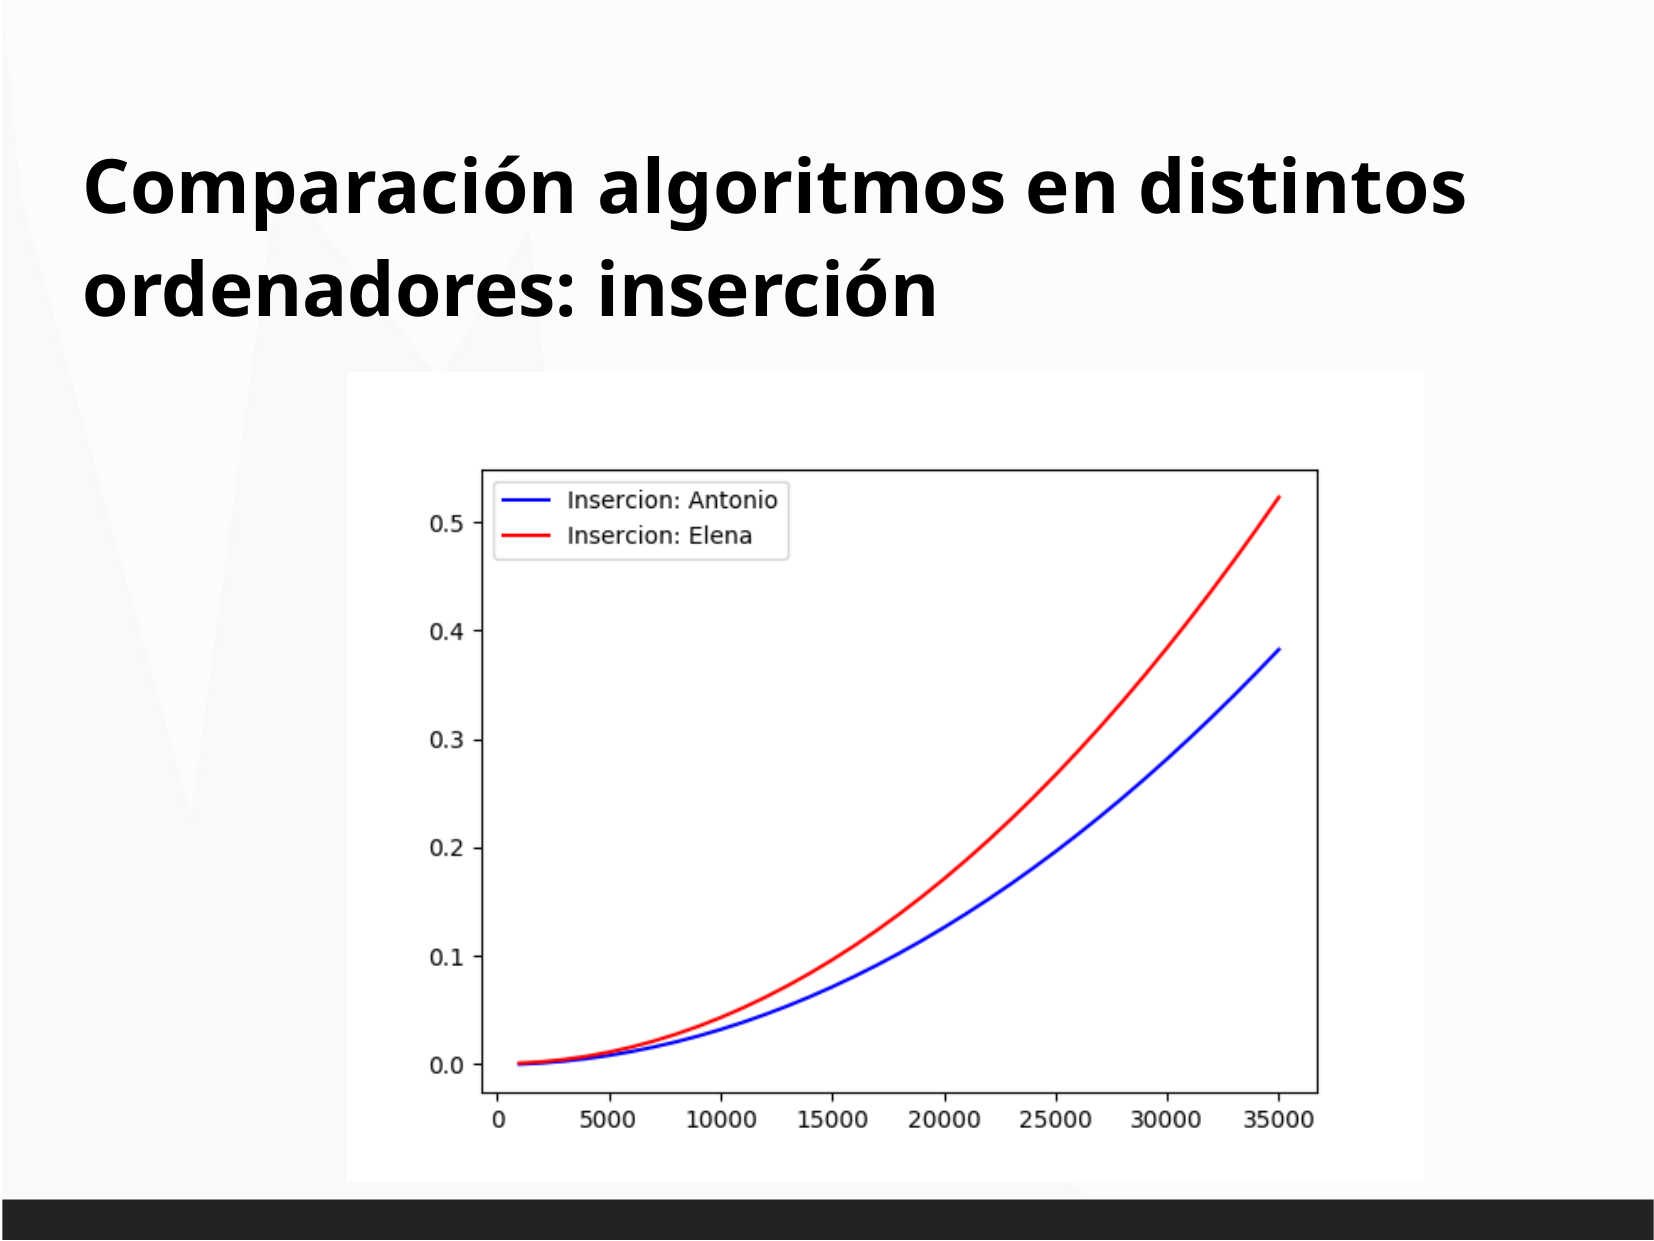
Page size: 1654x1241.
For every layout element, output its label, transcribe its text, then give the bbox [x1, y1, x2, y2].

title Comparación algoritmos en distintos ordenadores: inserción [82, 88, 1571, 383]
picture [2, 0, 1654, 1241]
